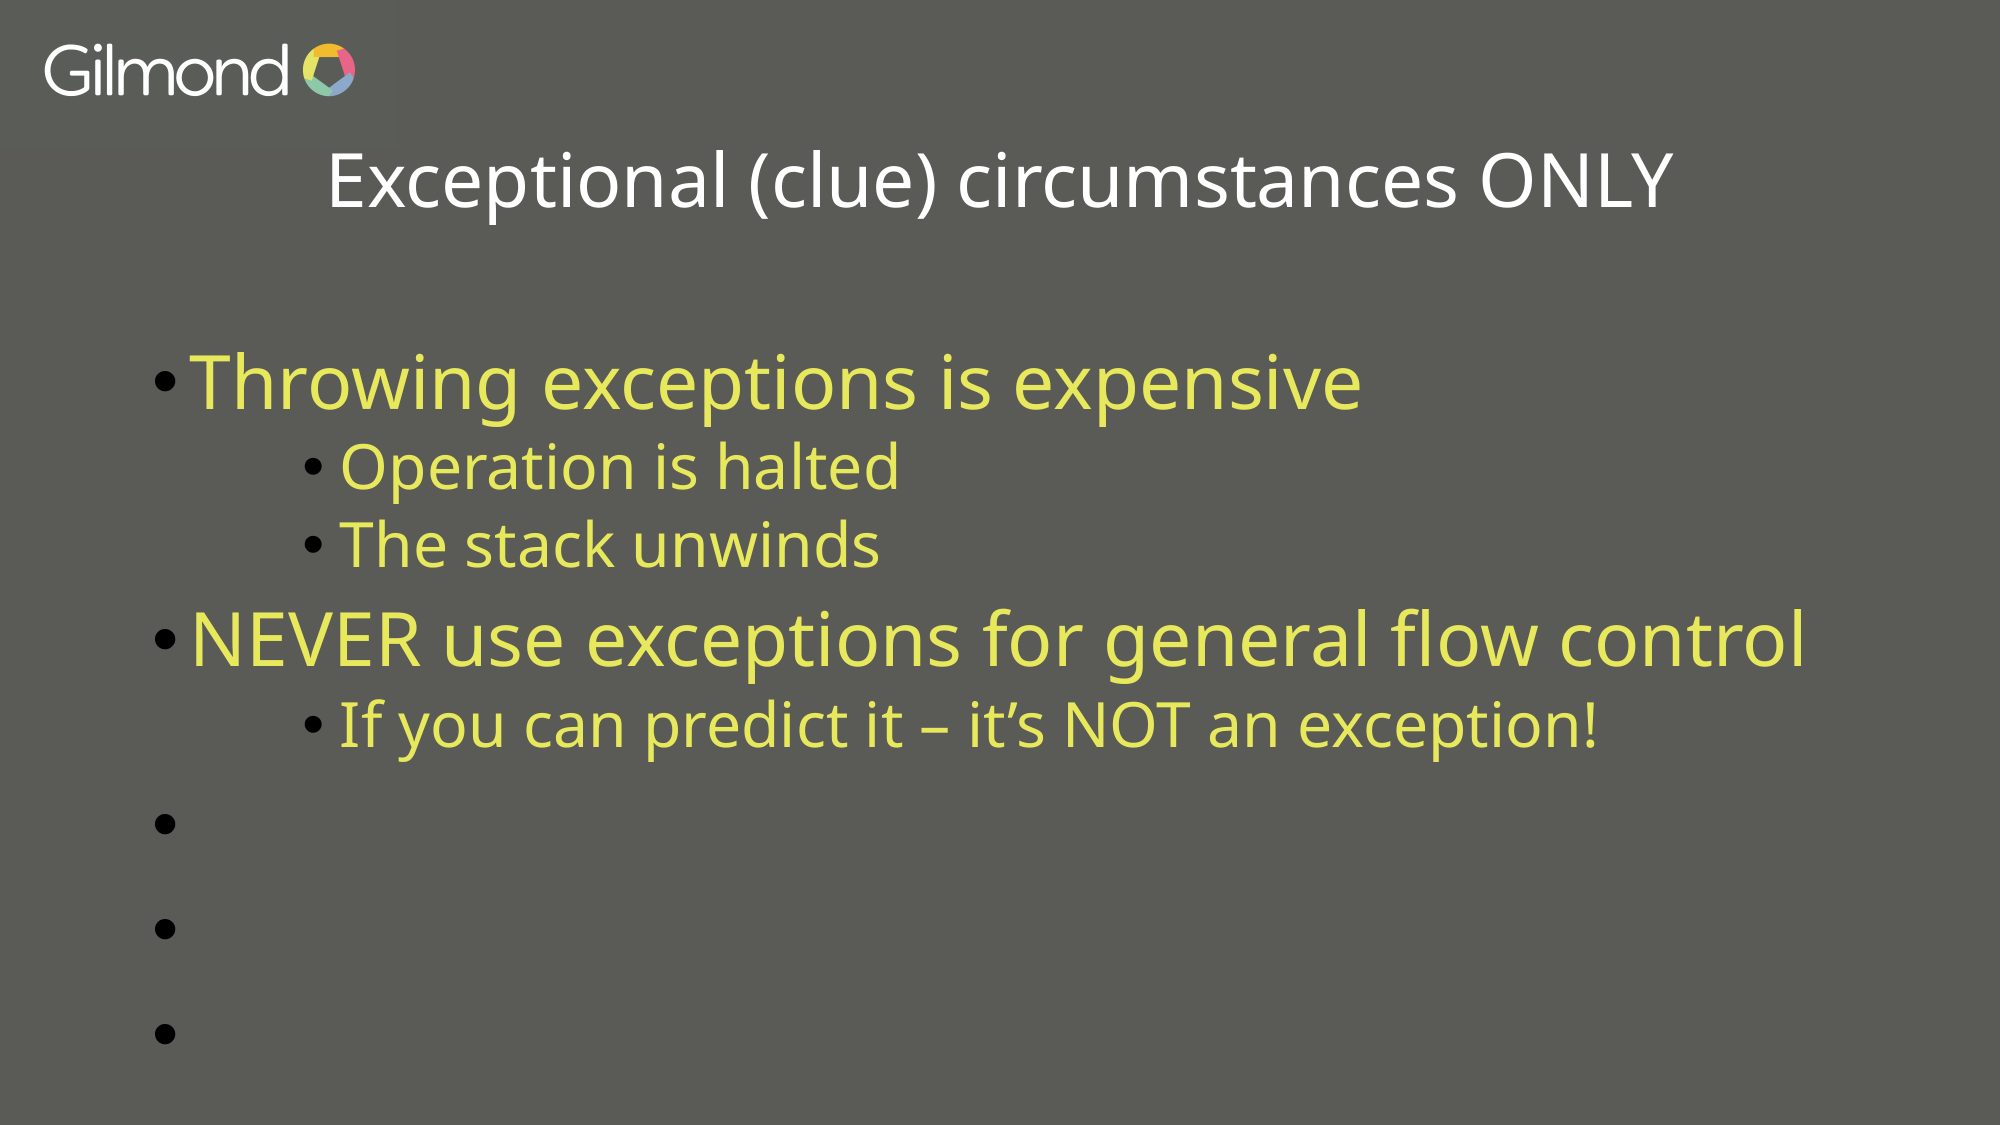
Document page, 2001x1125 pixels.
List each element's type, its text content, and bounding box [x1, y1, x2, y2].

list Throwing exceptions is expensive Operation is halted The stack unwinds NEVER use exceptions for general flow control If you can predict it – it’s NOT an exception! [137, 337, 1863, 1053]
picture [0, 0, 399, 149]
title Exceptional (clue) circumstances ONLY [137, 59, 1863, 308]
